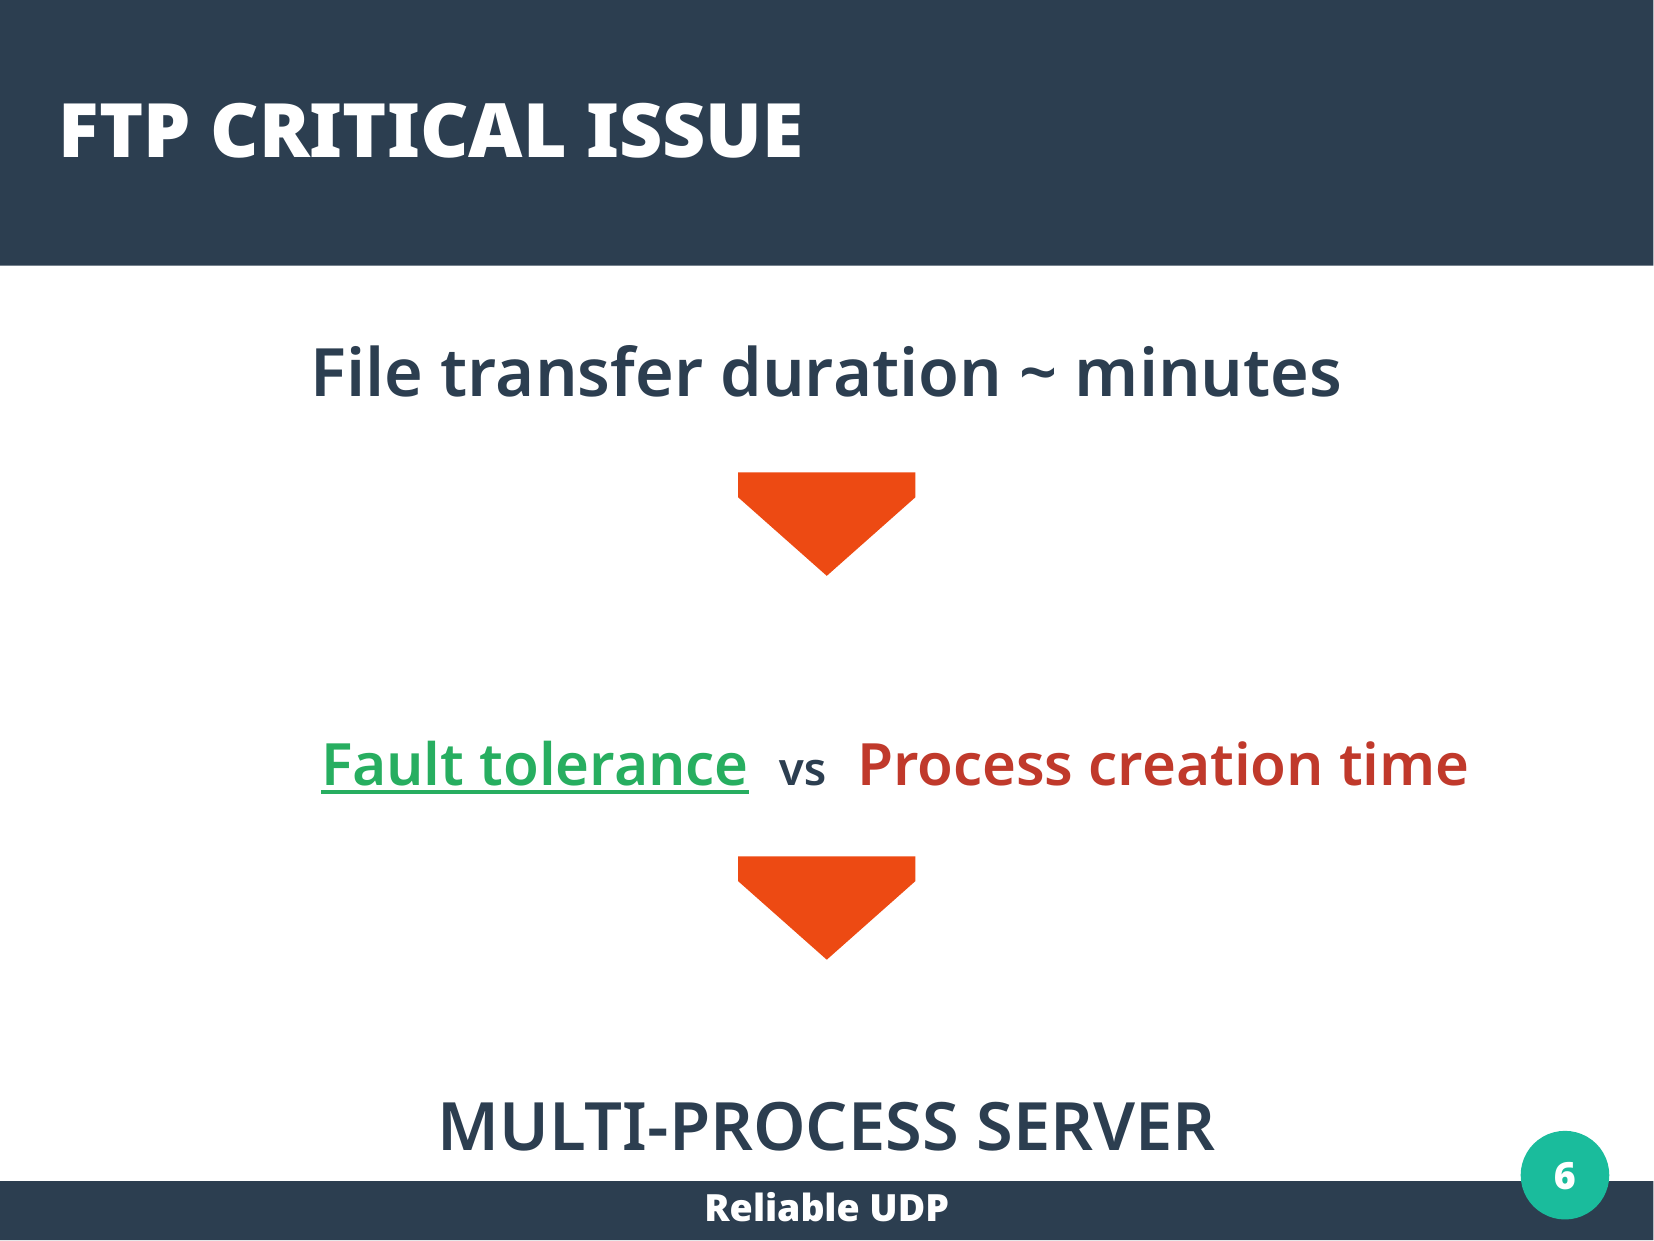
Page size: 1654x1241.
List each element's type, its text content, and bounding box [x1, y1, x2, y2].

title FTP CRITICAL ISSUE [59, 49, 1595, 207]
text_box [738, 856, 916, 960]
text_box [738, 472, 916, 576]
list File transfer duration ~ minutes Fault tolerance vs Process creation time MULTI-PROCESS SERVER [59, 324, 1595, 1241]
